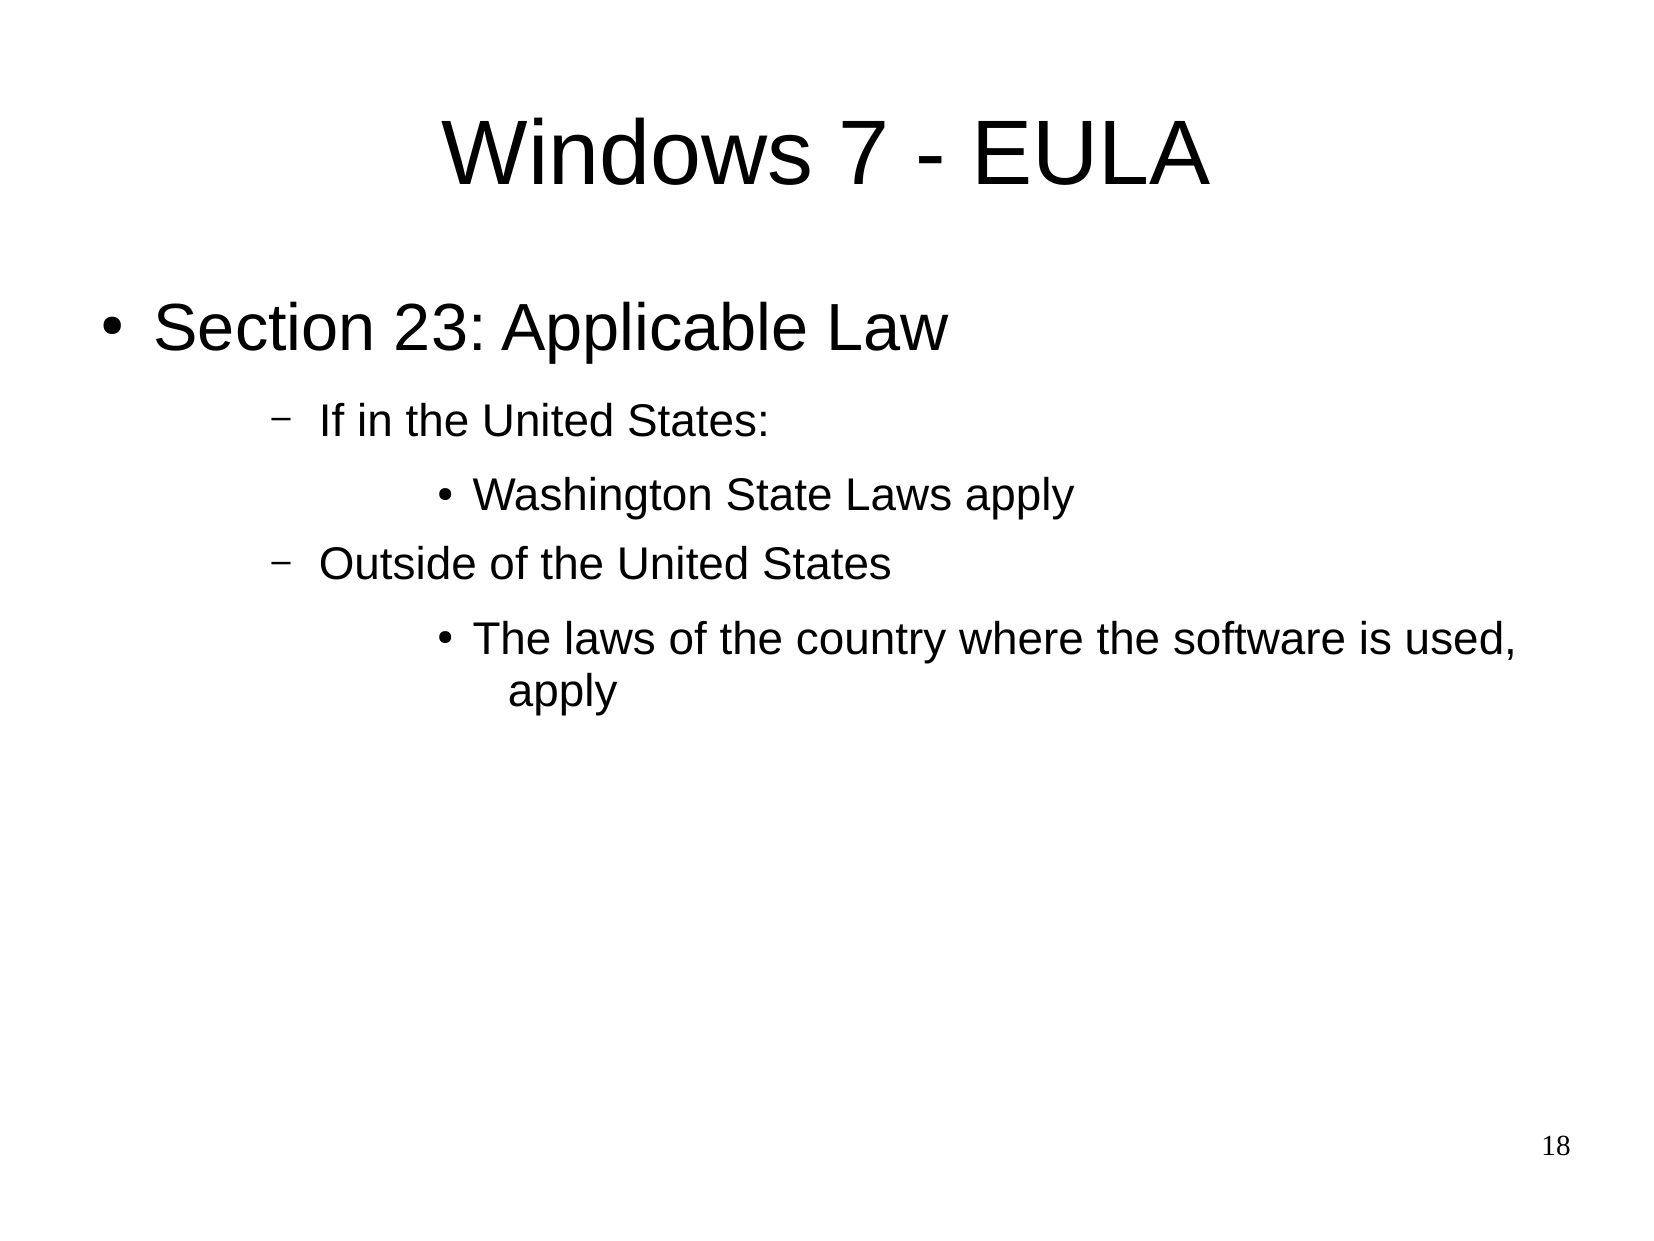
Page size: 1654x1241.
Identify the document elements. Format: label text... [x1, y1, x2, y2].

list Section 23: Applicable Law If in the United States: Washington State Laws apply Outside of the United States The laws of the country where the software is used, apply [82, 290, 1613, 1094]
title Windows 7 - EULA [82, 49, 1571, 257]
